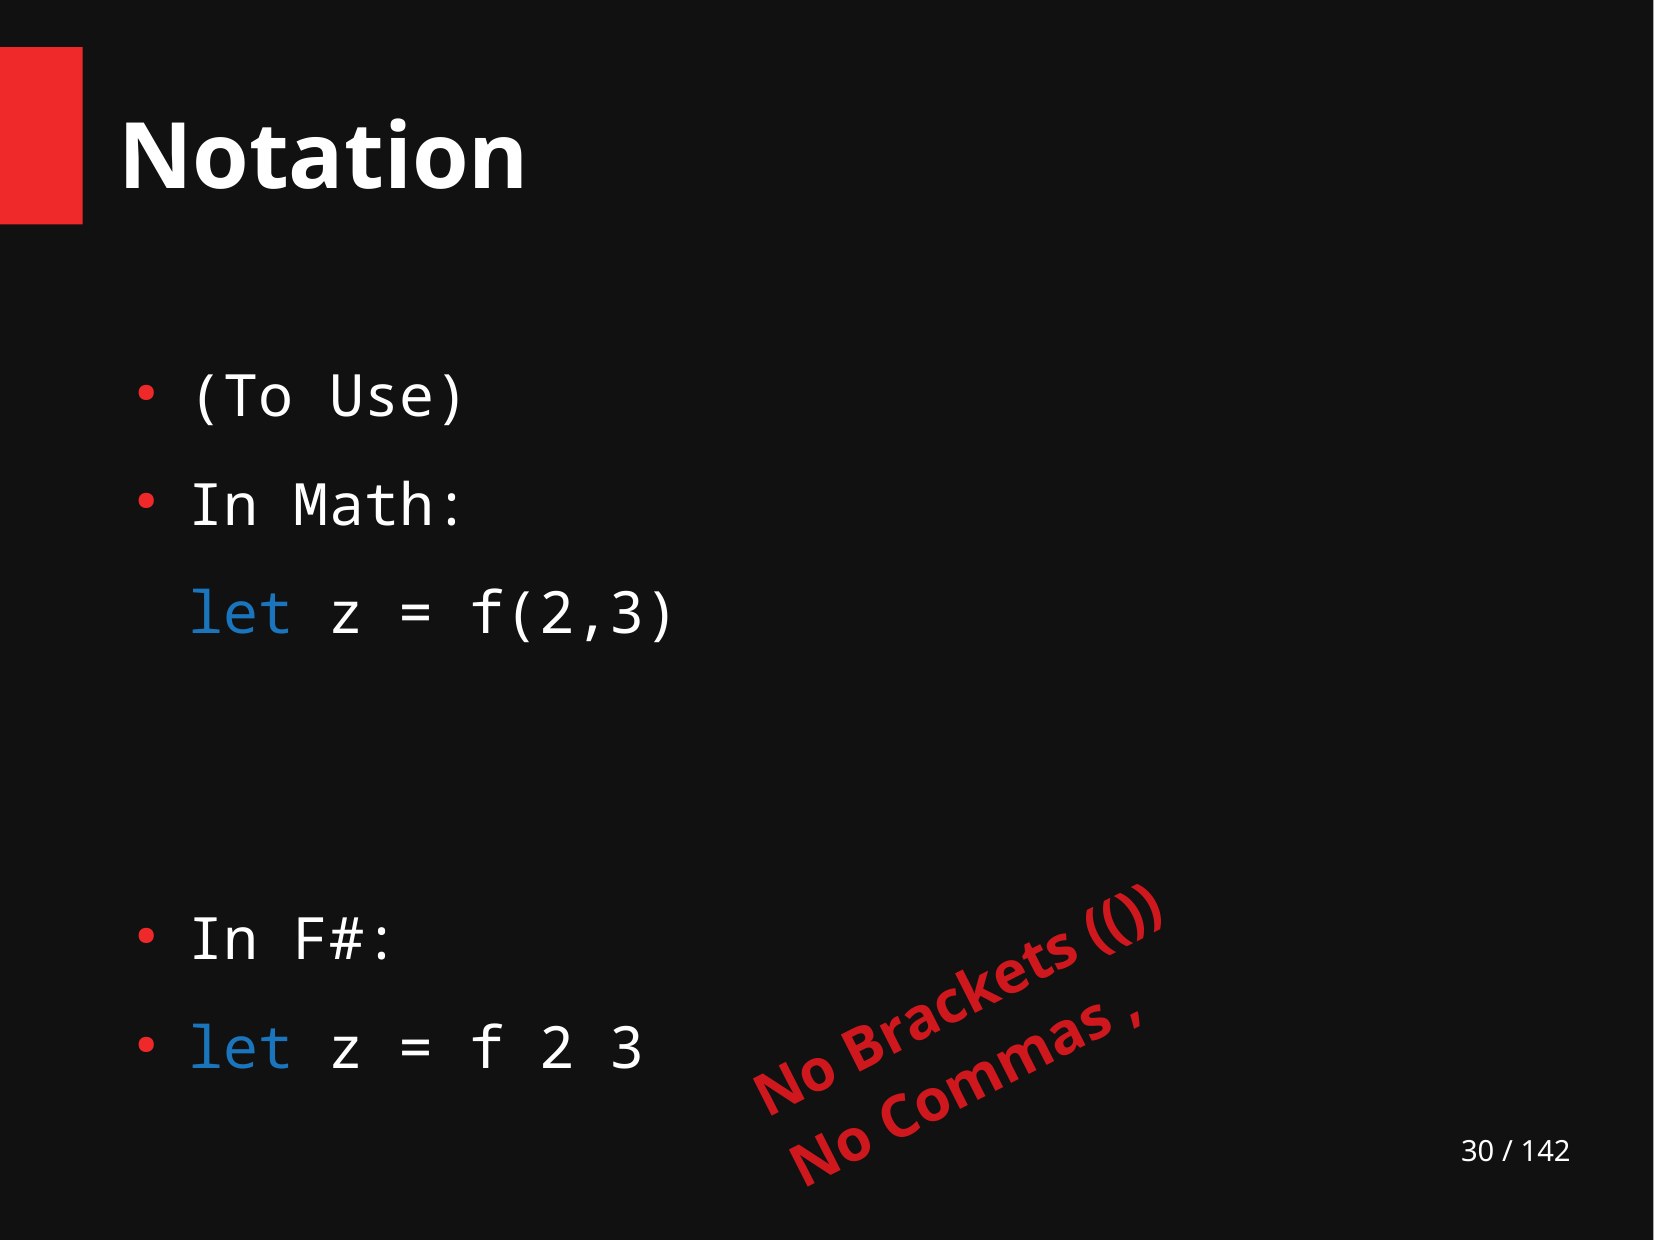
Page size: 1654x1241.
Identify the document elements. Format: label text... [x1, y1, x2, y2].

text_box No Brackets (()) No Commas , [723, 831, 1272, 1241]
list (To Use) In Math: let z = f(2,3) In F#: let z = f 2 3 [118, 354, 1536, 1074]
title Notation [118, 49, 1571, 257]
